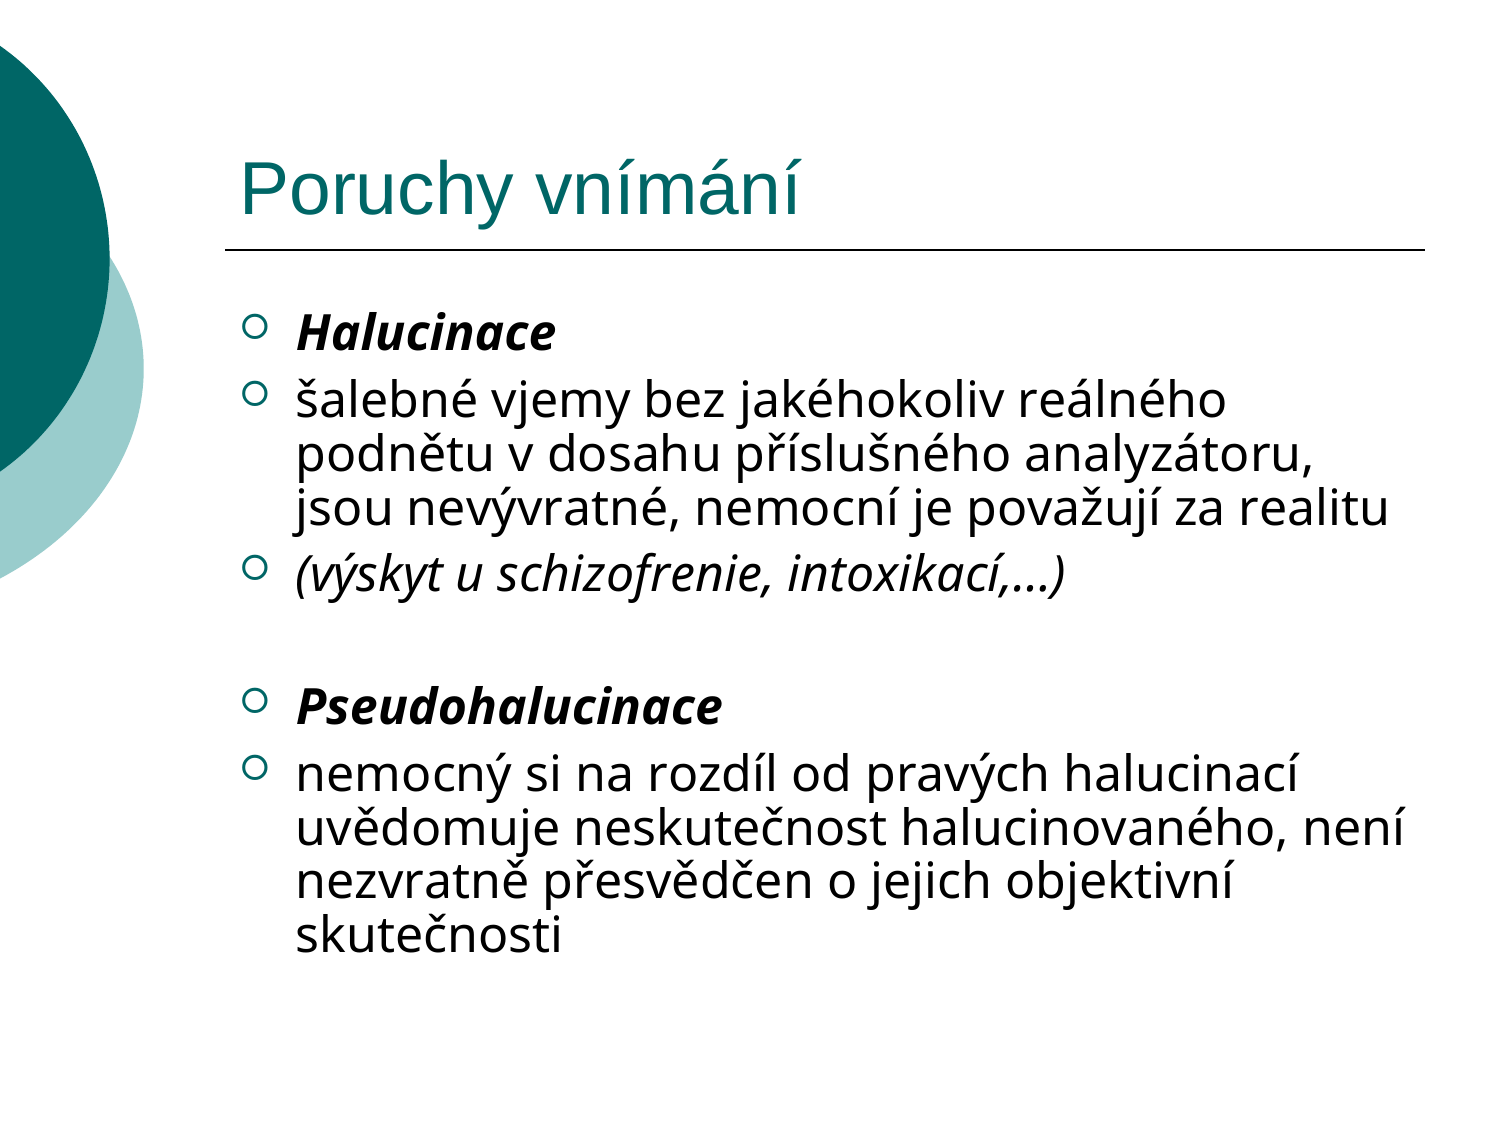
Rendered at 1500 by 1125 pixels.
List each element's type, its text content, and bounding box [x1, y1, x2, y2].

list Halucinace šalebné vjemy bez jakéhokoliv reálného podnětu v dosahu příslušného analyzátoru, jsou nevývratné, nemocní je považují za realitu (výskyt u schizofrenie, intoxikací,…) Pseudohalucinace nemocný si na rozdíl od pravých halucinací uvědomuje neskutečnost halucinovaného, není nezvratně přesvědčen o jejich objektivní skutečnosti [224, 299, 1425, 975]
title Poruchy vnímání [224, 49, 1425, 237]
